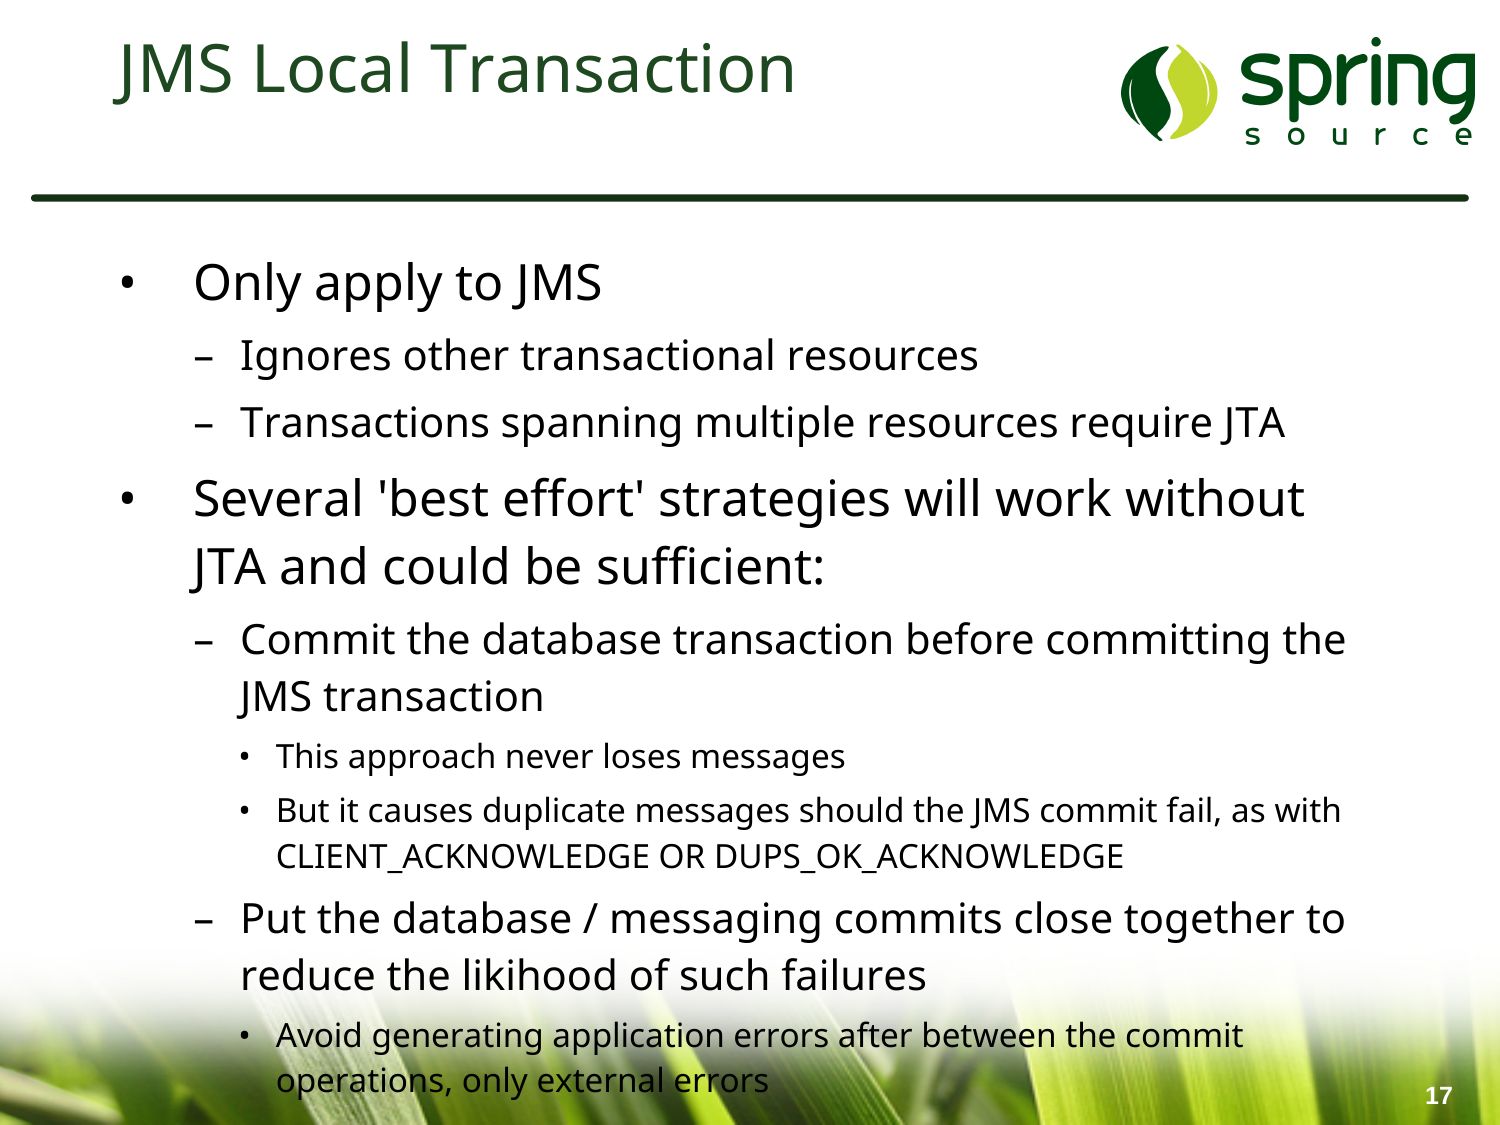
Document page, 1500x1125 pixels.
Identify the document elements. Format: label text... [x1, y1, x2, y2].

picture [282, 1027, 289, 1037]
picture [1136, 37, 1475, 145]
title JMS Local Transaction [103, 13, 1136, 177]
picture [347, 1031, 357, 1045]
picture [0, 944, 1500, 1125]
list Only apply to JMS Ignores other transactional resources Transactions spanning multiple resources require JTA Several 'best effort' strategies will work without JTA and could be sufficient: Commit the database transaction before committing the JMS transaction This approach never loses messages But it causes duplicate messages should the JMS commit fail, as with CLIENT_ACKNOWLEDGE OR DUPS_OK_ACKNOWLEDGE Put the database / messaging commits close together to reduce the likihood of such failures Avoid generating application errors after between the commit operations, only external errors [103, 239, 1394, 1027]
picture [927, 1031, 937, 1045]
